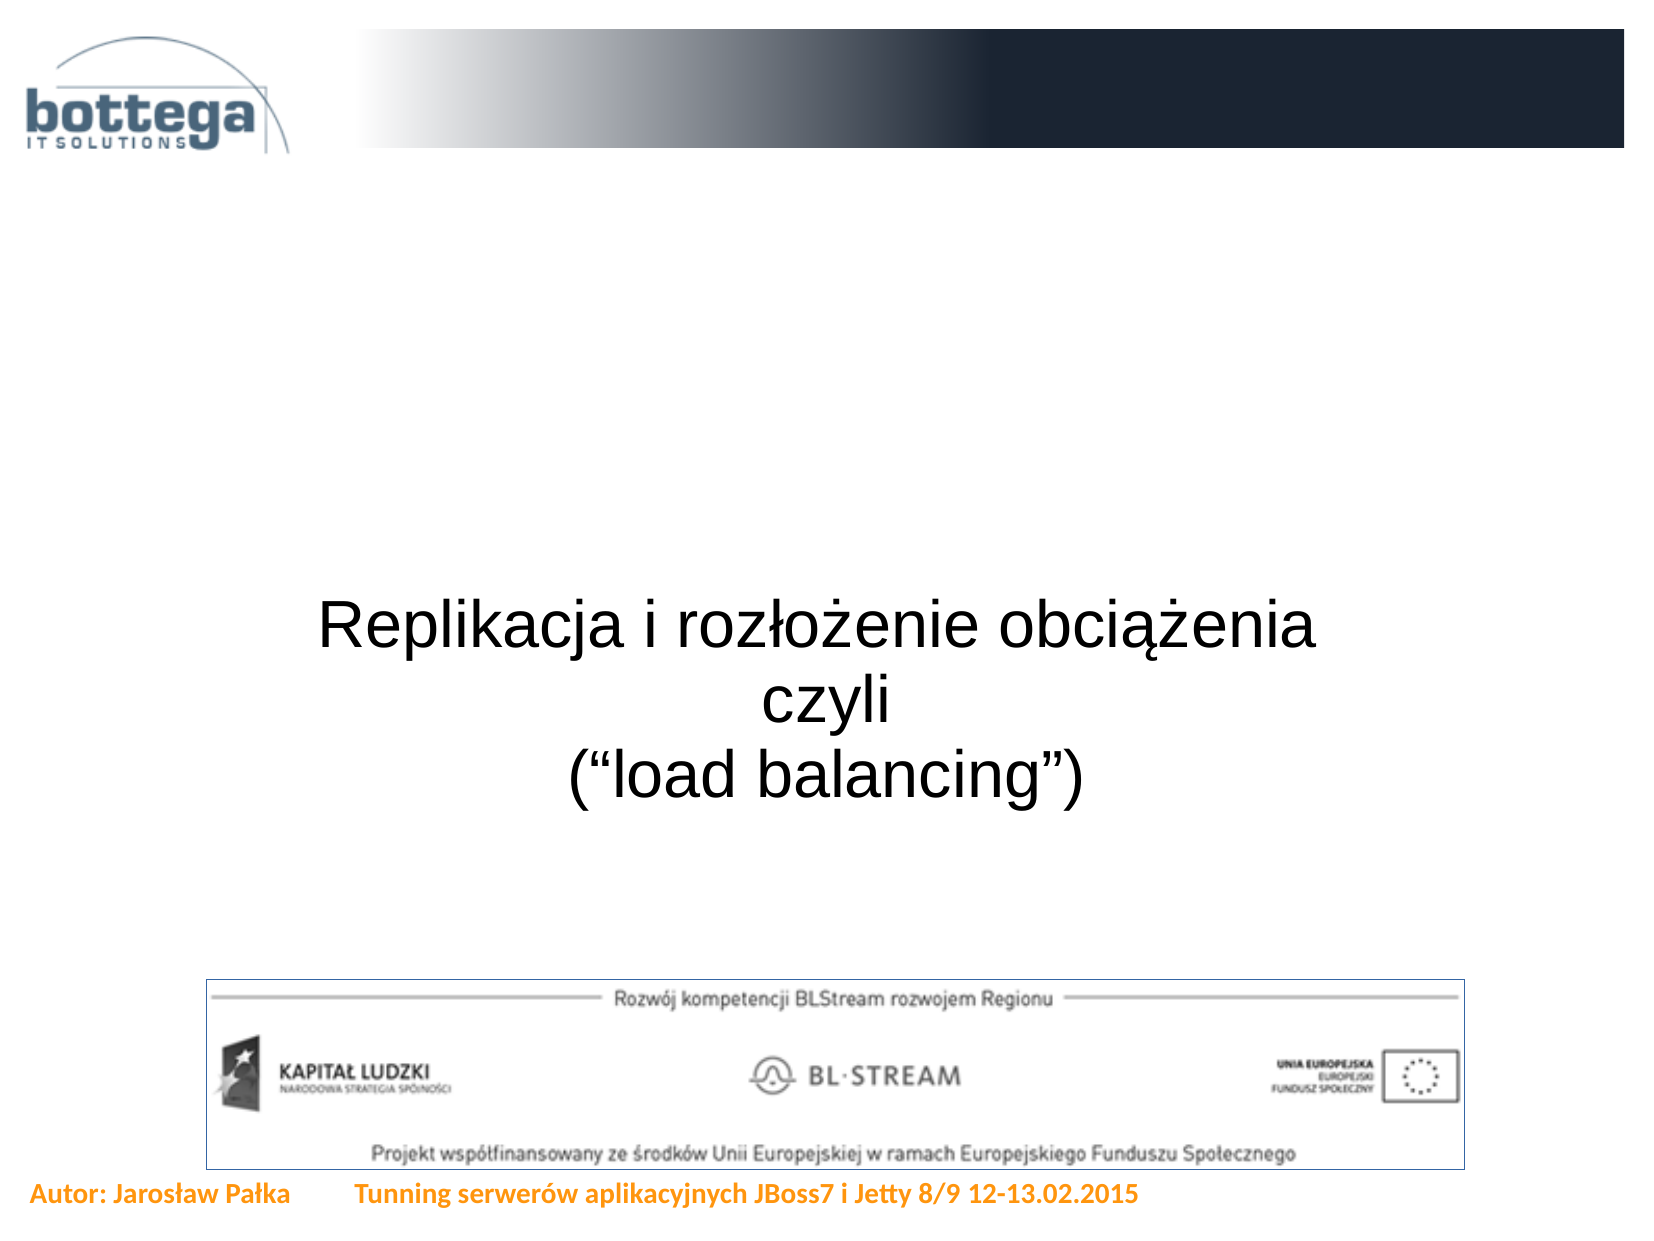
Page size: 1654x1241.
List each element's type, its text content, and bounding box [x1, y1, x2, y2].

picture [17, 29, 296, 160]
subtitle Replikacja i rozłożenie obciążenia czyli (“load balancing”) [82, 290, 1571, 1109]
picture [207, 1109, 1464, 1169]
